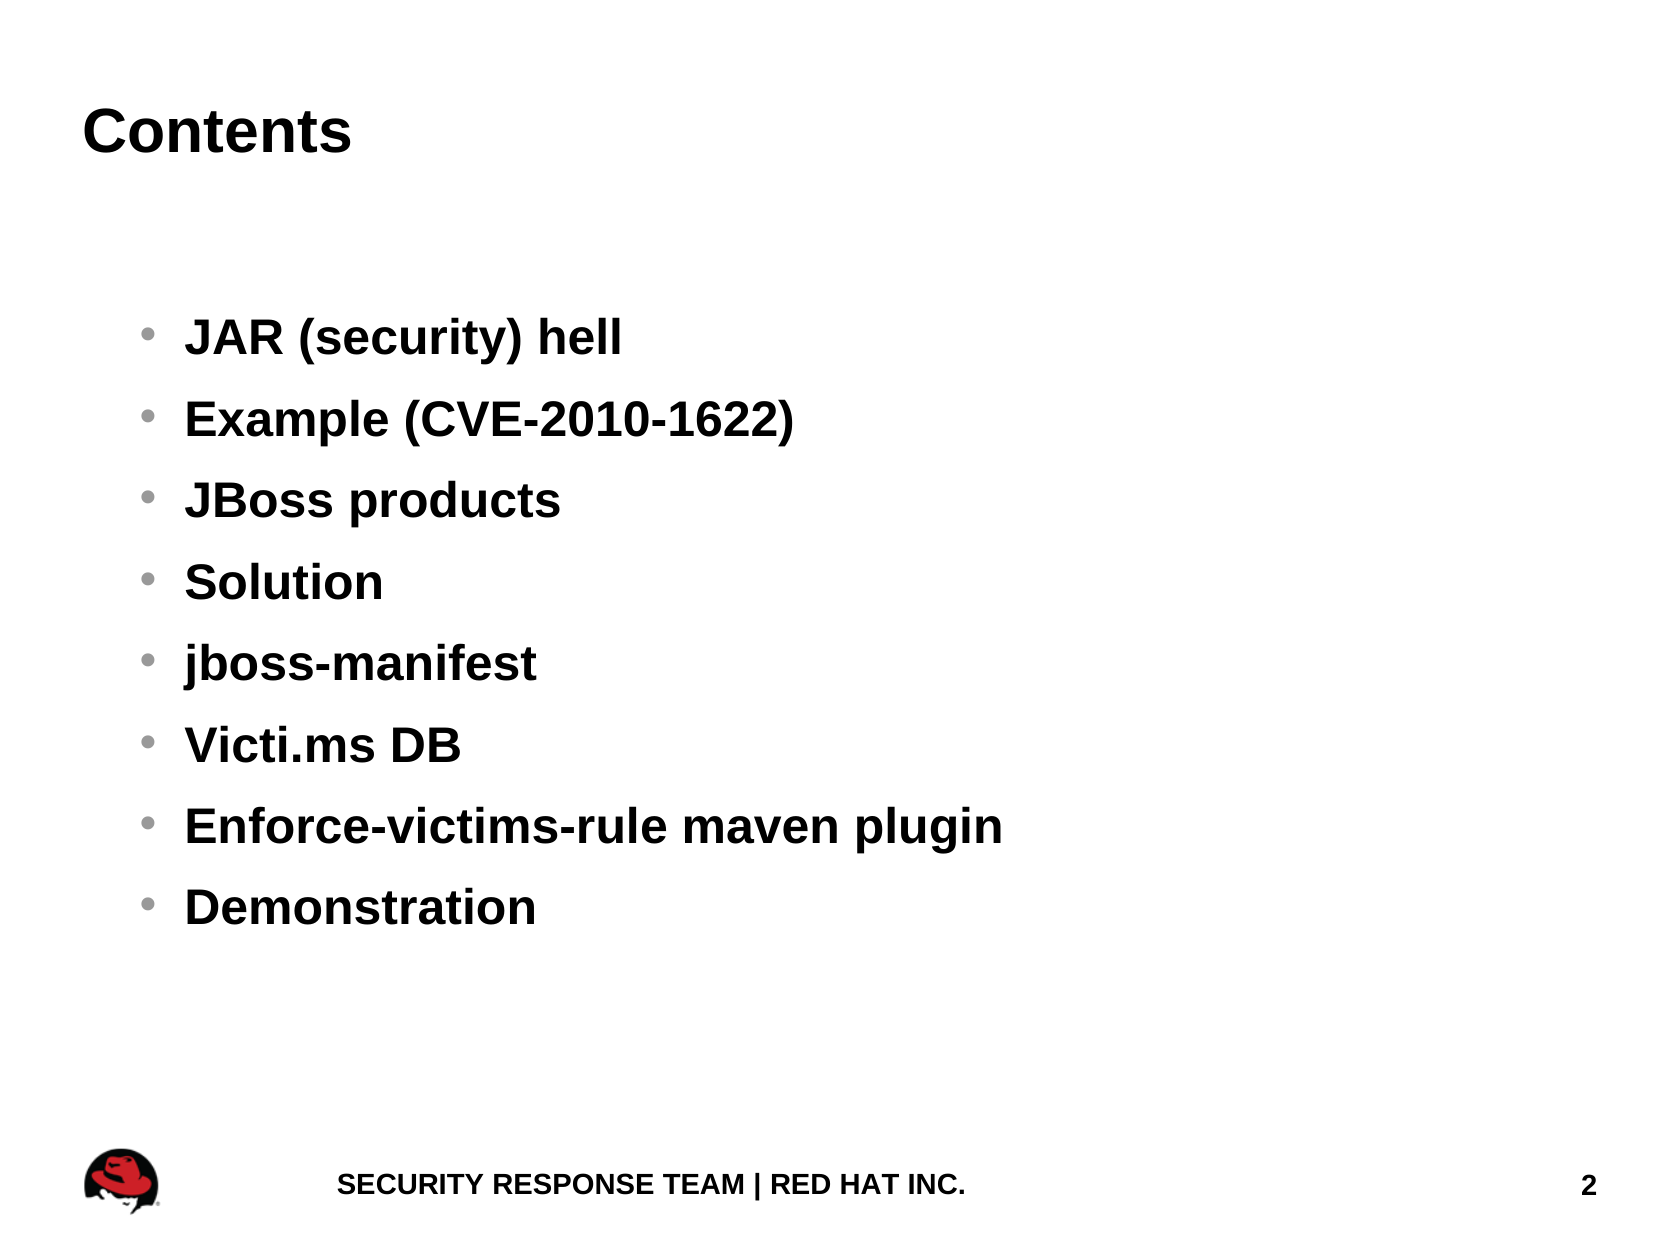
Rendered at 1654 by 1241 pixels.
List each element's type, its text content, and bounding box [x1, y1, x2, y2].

list JAR (security) hell Example (CVE-2010-1622) JBoss products Solution jboss-manifest Victi.ms DB Enforce-victims-rule maven plugin Demonstration [124, 225, 1613, 1241]
title Contents [82, 37, 1571, 226]
picture [83, 1146, 124, 1224]
